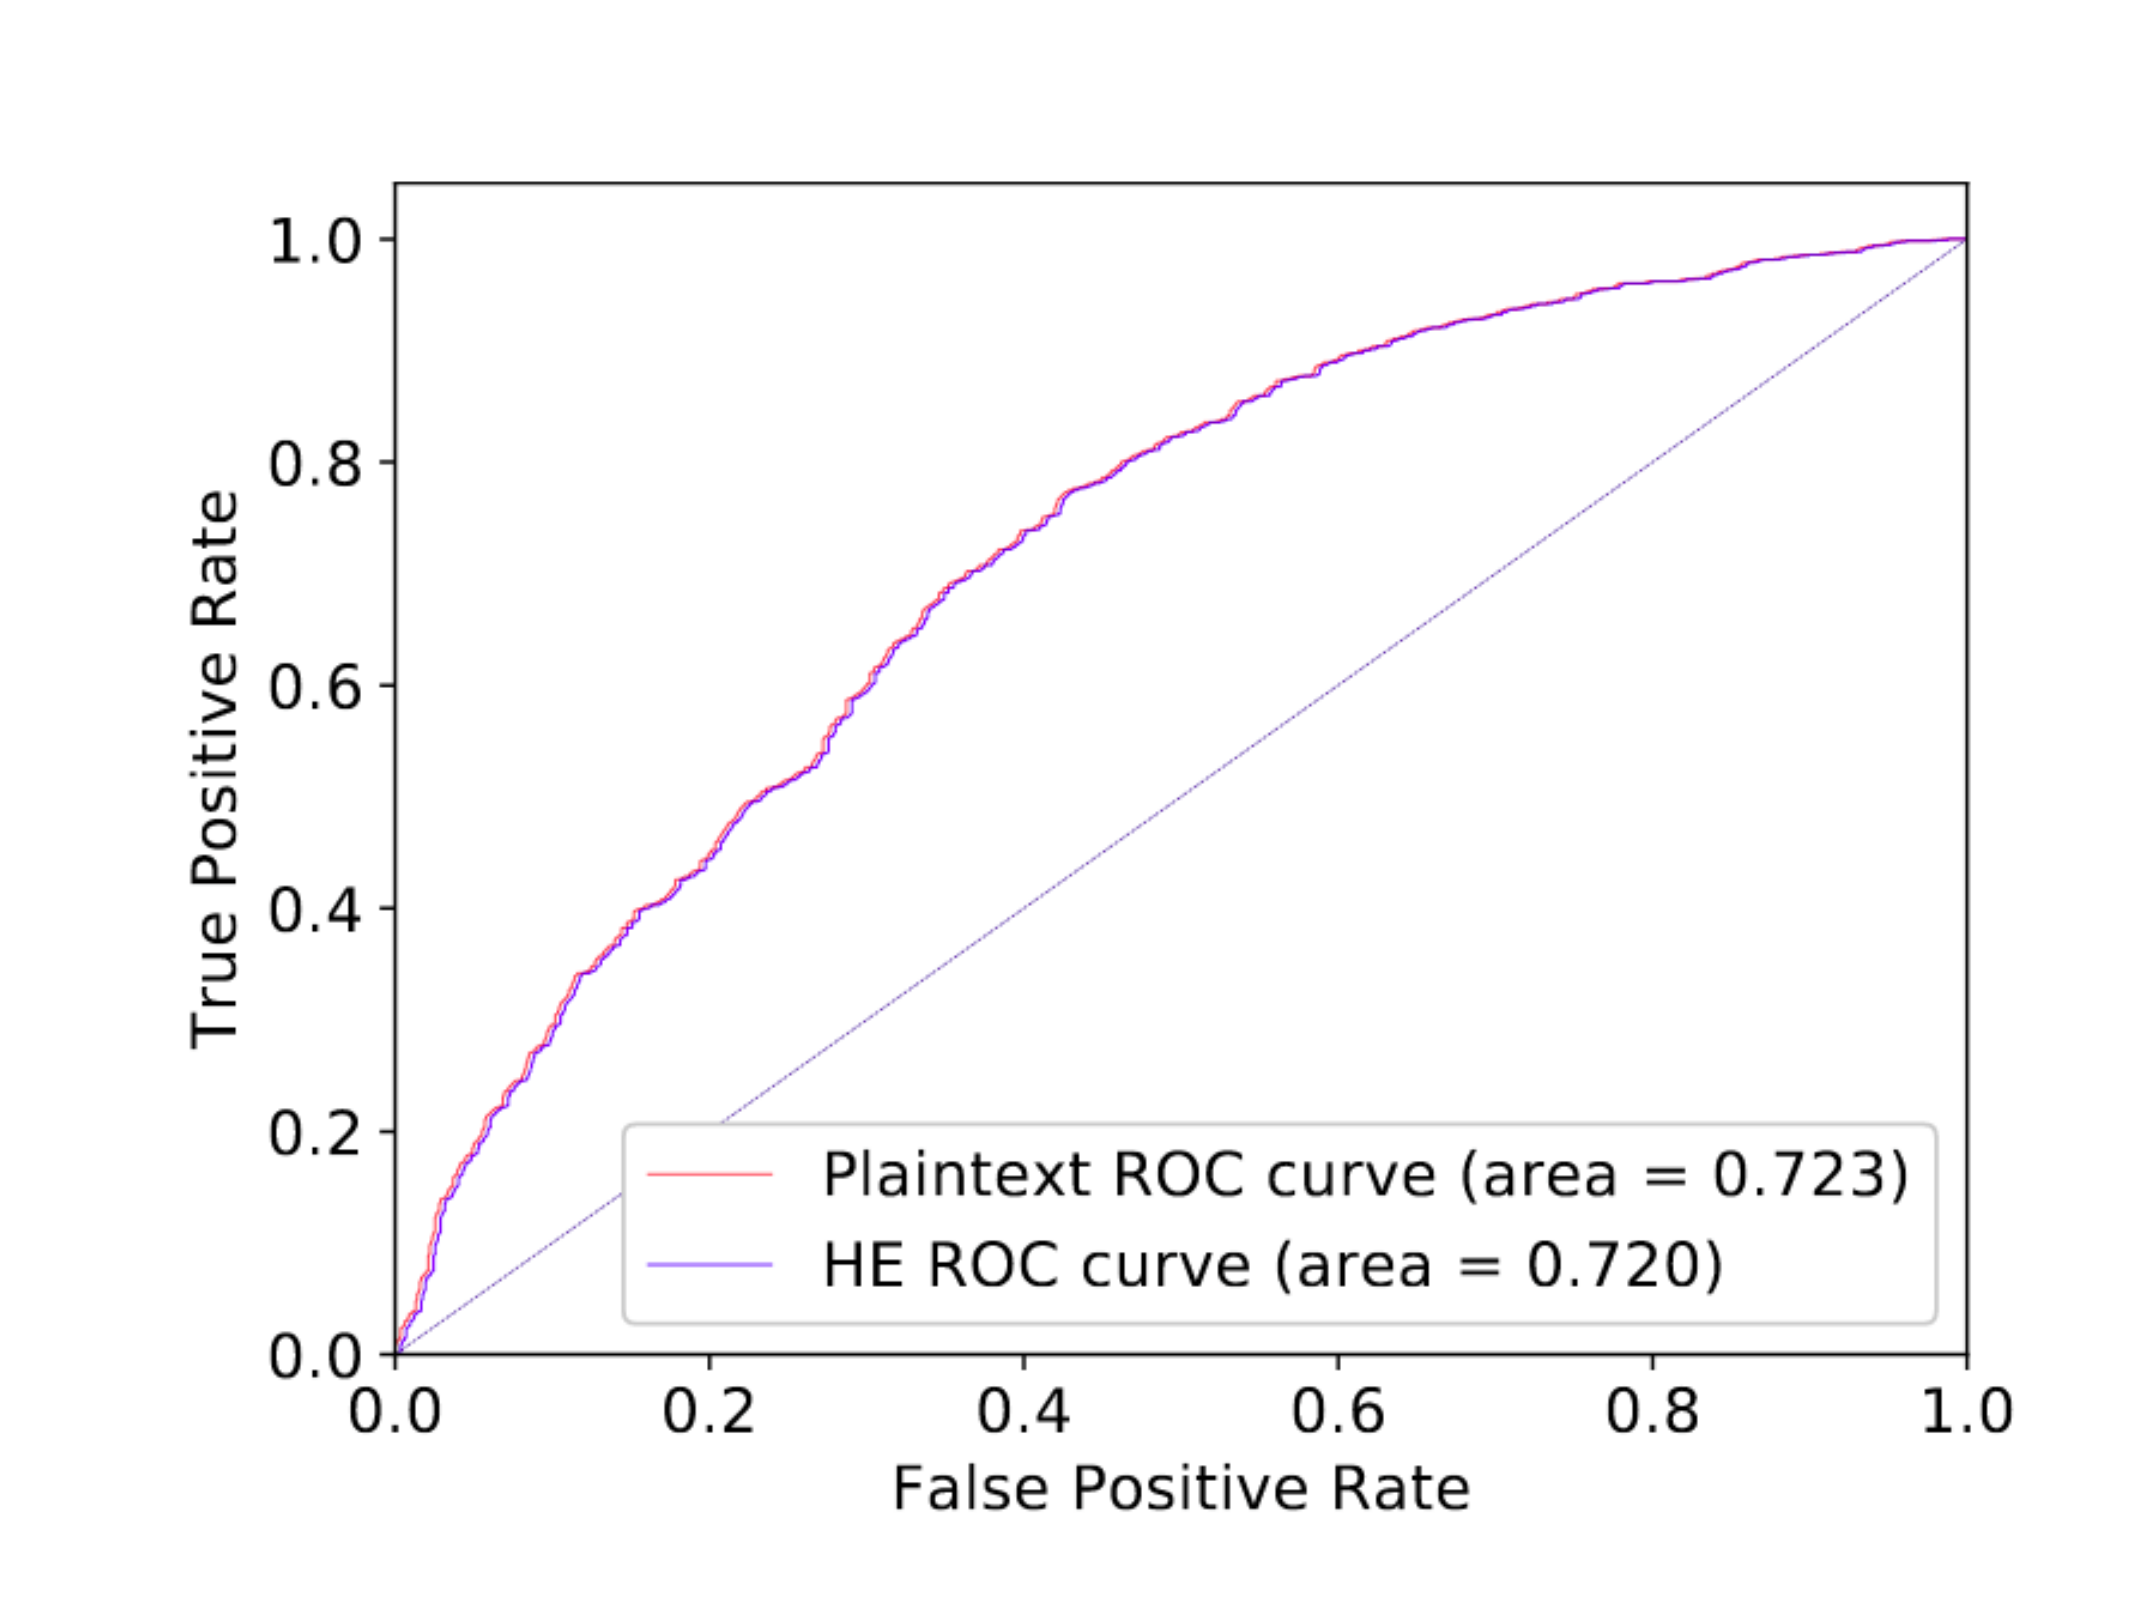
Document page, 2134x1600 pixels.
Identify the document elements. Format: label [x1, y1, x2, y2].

picture [95, 89, 2110, 1561]
